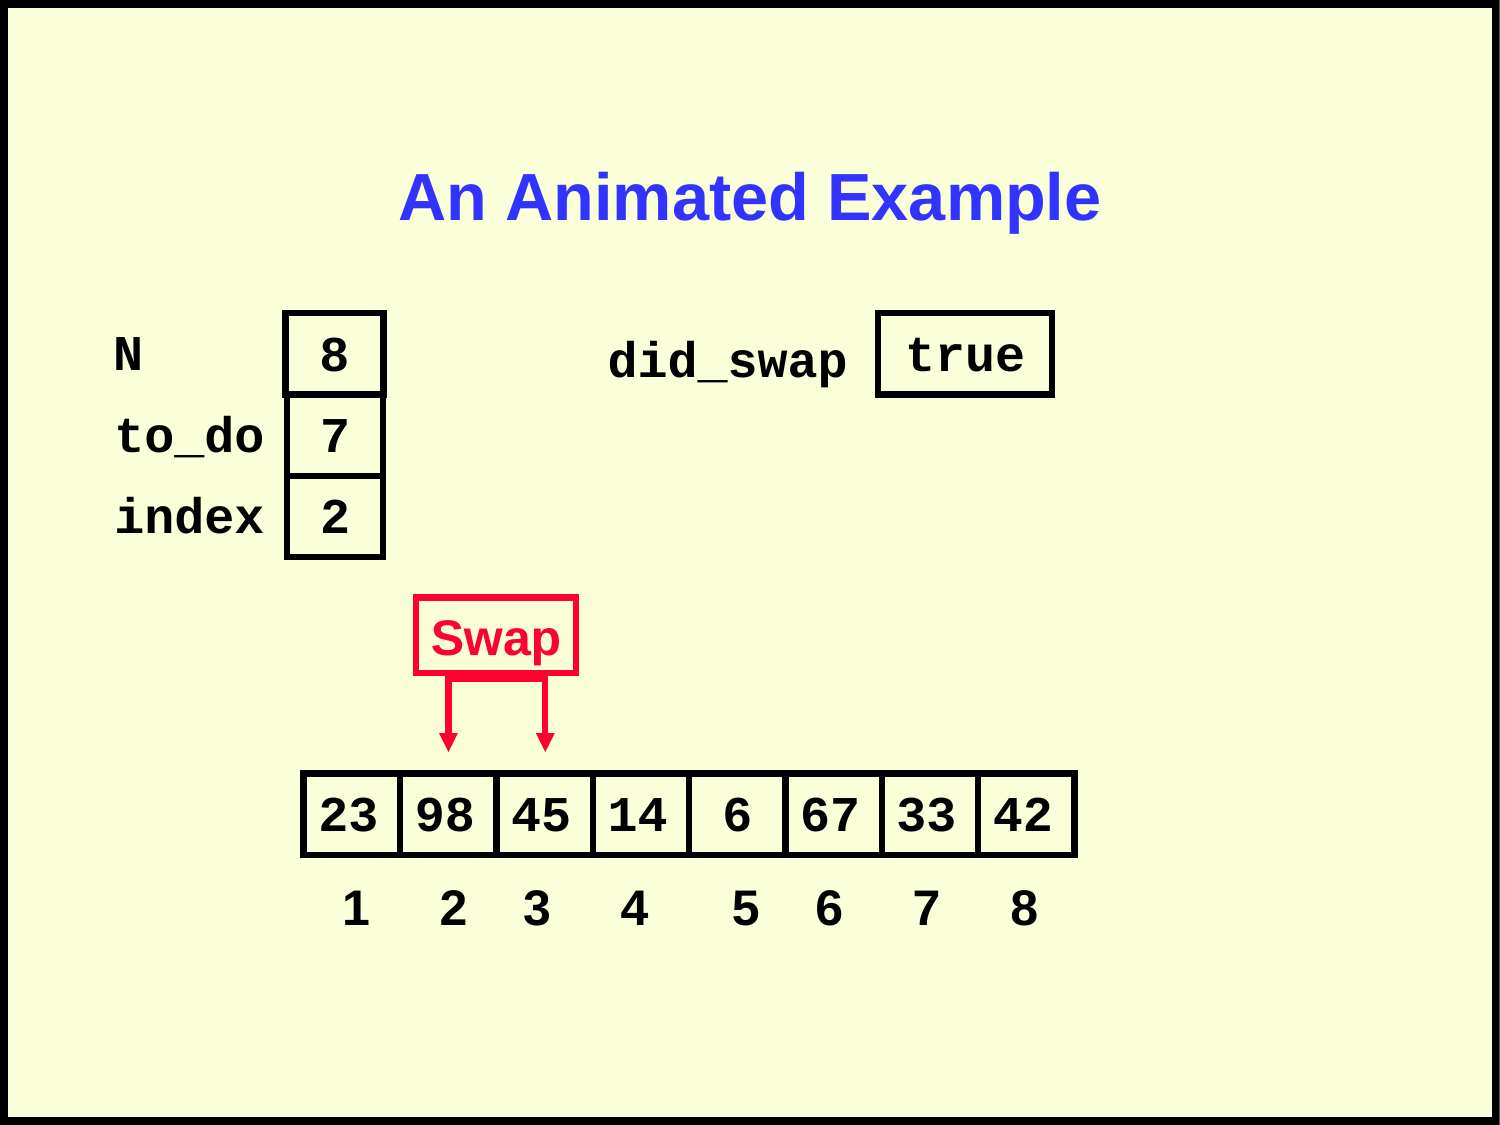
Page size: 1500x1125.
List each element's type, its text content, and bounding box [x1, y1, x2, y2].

text_box true [877, 313, 1053, 395]
text_box Swap [416, 597, 577, 674]
text_box 67 [786, 773, 881, 855]
title An Animated Example [112, 99, 1388, 288]
text_box index [99, 475, 280, 552]
text_box N [98, 313, 279, 389]
text_box 8 [285, 313, 384, 395]
text_box 1 2 3 4 5 6 7 8 [327, 868, 1055, 944]
text_box to_do [99, 394, 280, 470]
text_box 45 [497, 773, 592, 855]
text_box 33 [881, 773, 978, 855]
text_box 7 [286, 395, 384, 475]
text_box did_swap [592, 319, 877, 395]
text_box 2 [286, 475, 384, 558]
text_box 14 [592, 773, 689, 855]
text_box 42 [978, 773, 1075, 855]
text_box 23 [303, 773, 400, 855]
text_box 6 [689, 773, 786, 855]
text_box 98 [400, 773, 497, 855]
